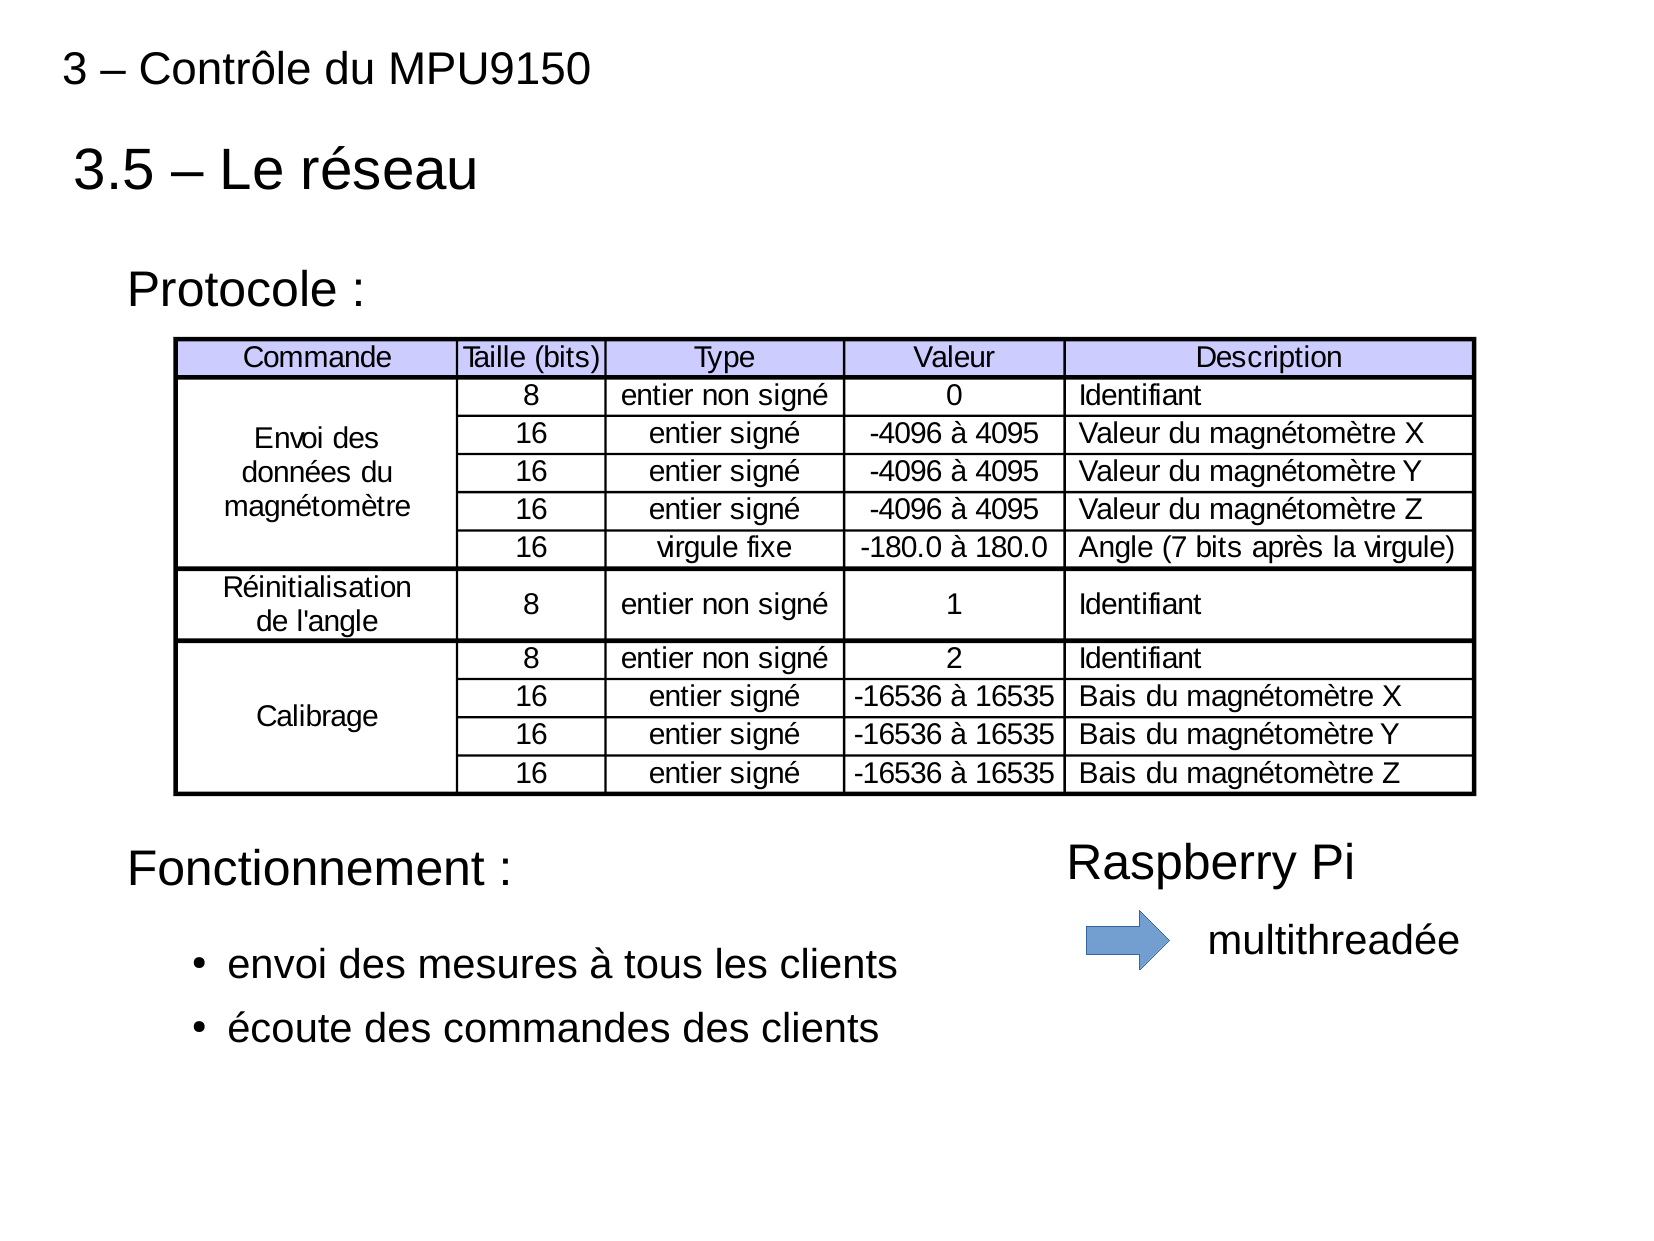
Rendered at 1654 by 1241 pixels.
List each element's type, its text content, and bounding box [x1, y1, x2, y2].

text_box Fonctionnement : [112, 832, 529, 904]
text_box envoi des mesures à tous les clients écoute des commandes des clients [177, 933, 914, 1059]
text_box Protocole : [112, 253, 381, 325]
text_box 3 – Contrôle du MPU9150 [47, 35, 607, 102]
text_box 3.5 – Le réseau [59, 129, 1067, 210]
text_box multithreadée [1192, 909, 1476, 971]
chart [157, 318, 1496, 817]
text_box [1086, 910, 1170, 970]
text_box Raspberry Pi [1051, 827, 1371, 898]
